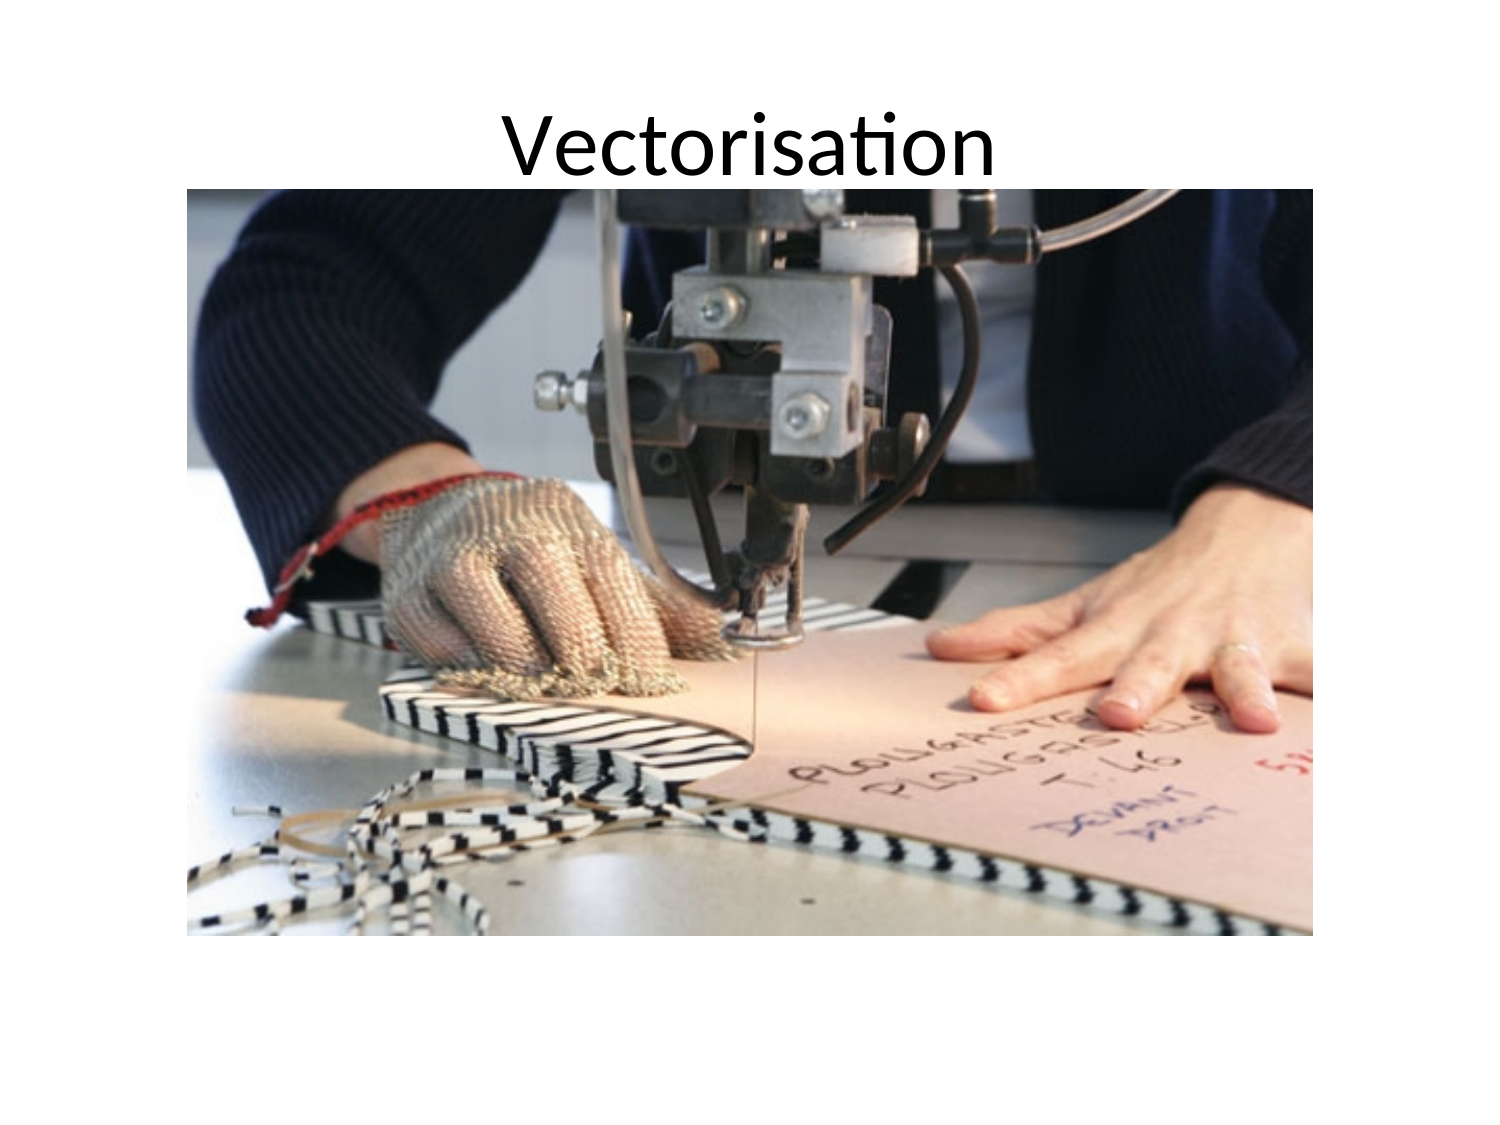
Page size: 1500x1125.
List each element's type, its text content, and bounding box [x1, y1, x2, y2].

title Vectorisation [75, 45, 1426, 233]
picture [187, 189, 1313, 936]
